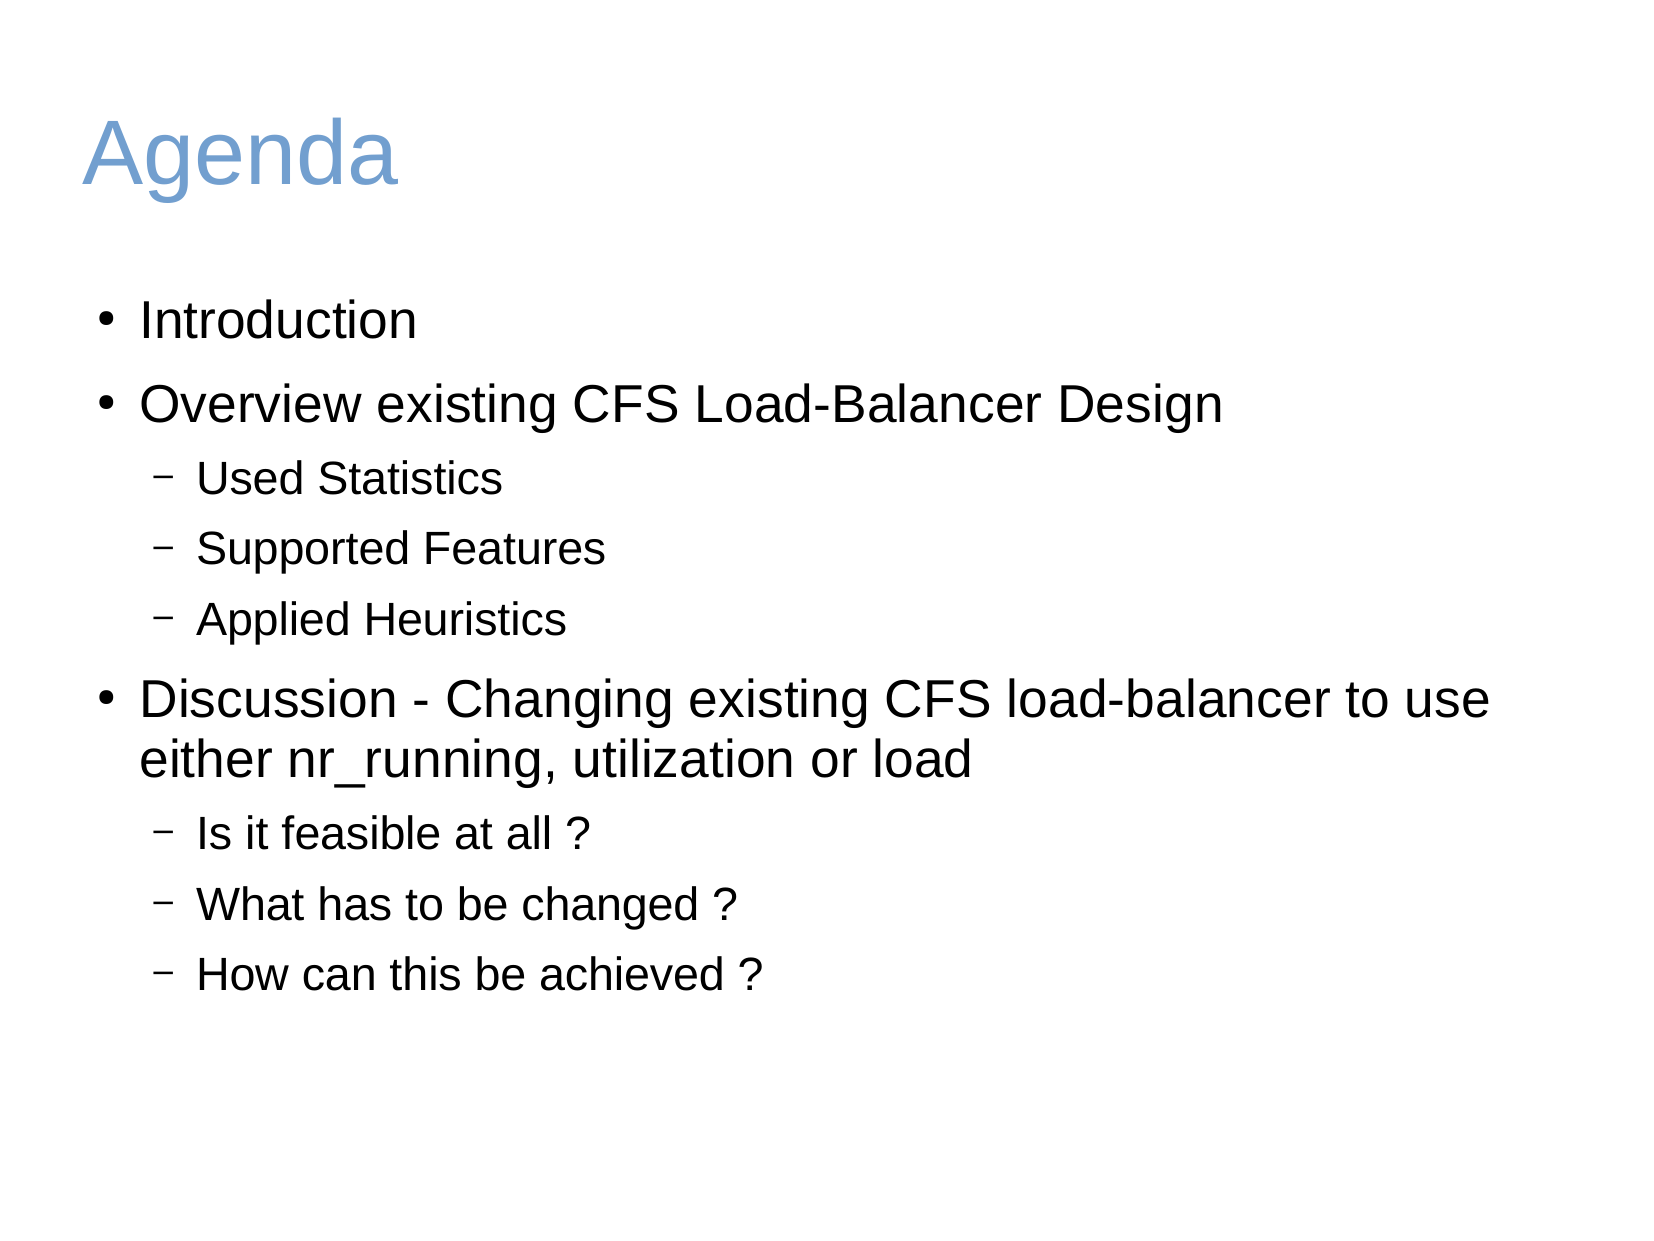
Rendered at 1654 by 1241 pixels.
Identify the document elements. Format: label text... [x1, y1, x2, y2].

title Agenda [82, 49, 1571, 257]
list Introduction Overview existing CFS Load-Balancer Design Used Statistics Supported Features Applied Heuristics Discussion - Changing existing CFS load-balancer to use either nr_running, utilization or load Is it feasible at all ? What has to be changed ? How can this be achieved ? [82, 290, 1571, 1010]
